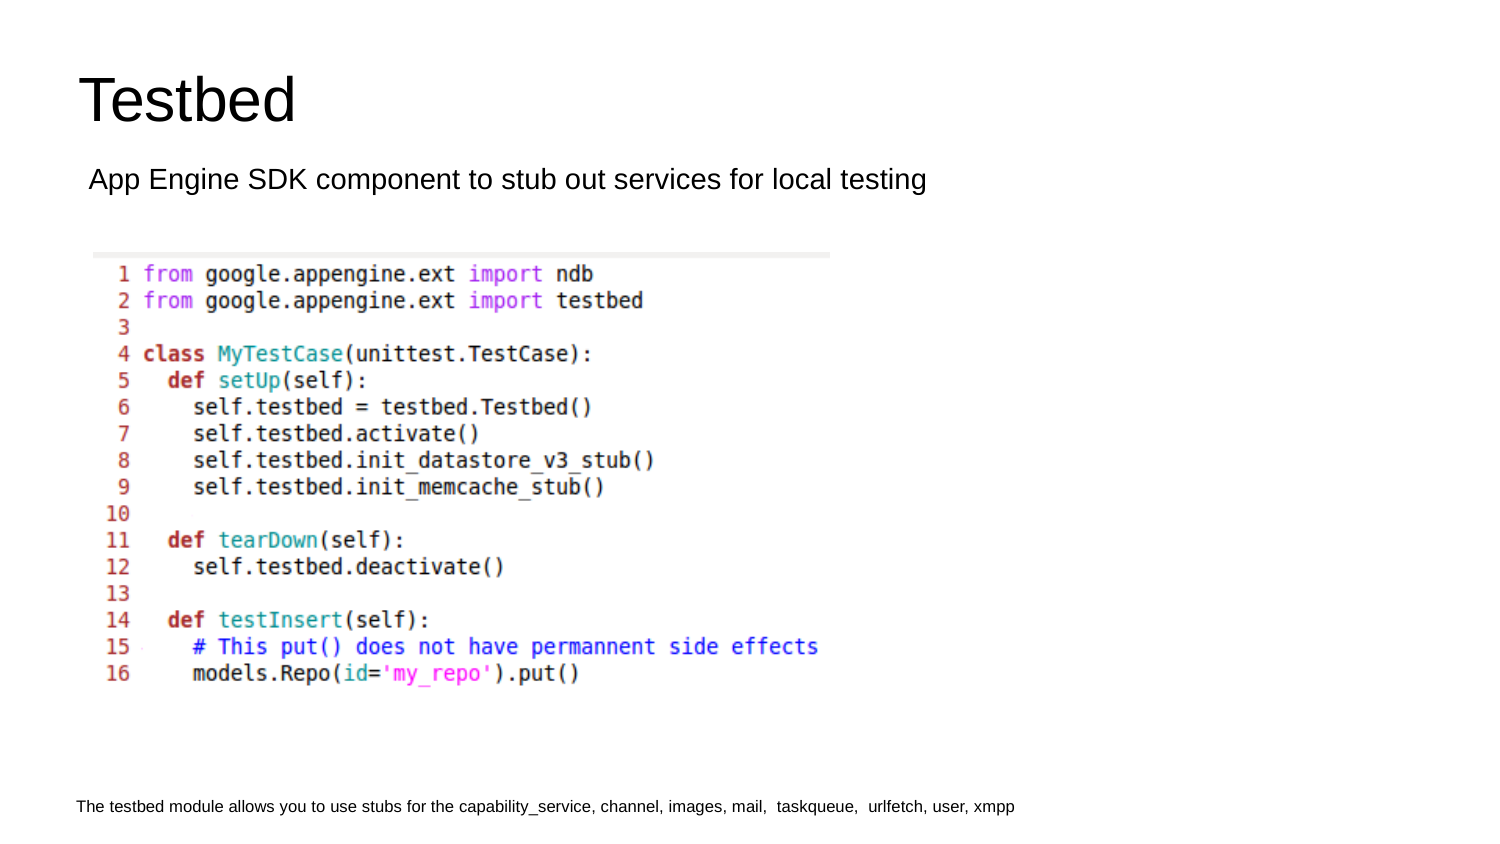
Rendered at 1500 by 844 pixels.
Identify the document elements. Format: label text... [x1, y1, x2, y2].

picture [93, 252, 830, 692]
text_box Testbed [63, 43, 325, 139]
text_box App Engine SDK component to stub out services for local testing [73, 144, 1241, 206]
text_box The testbed module allows you to use stubs for the capability_service, channel, images, mail, taskqueue, urlfetch, user, xmpp [61, 780, 1418, 829]
